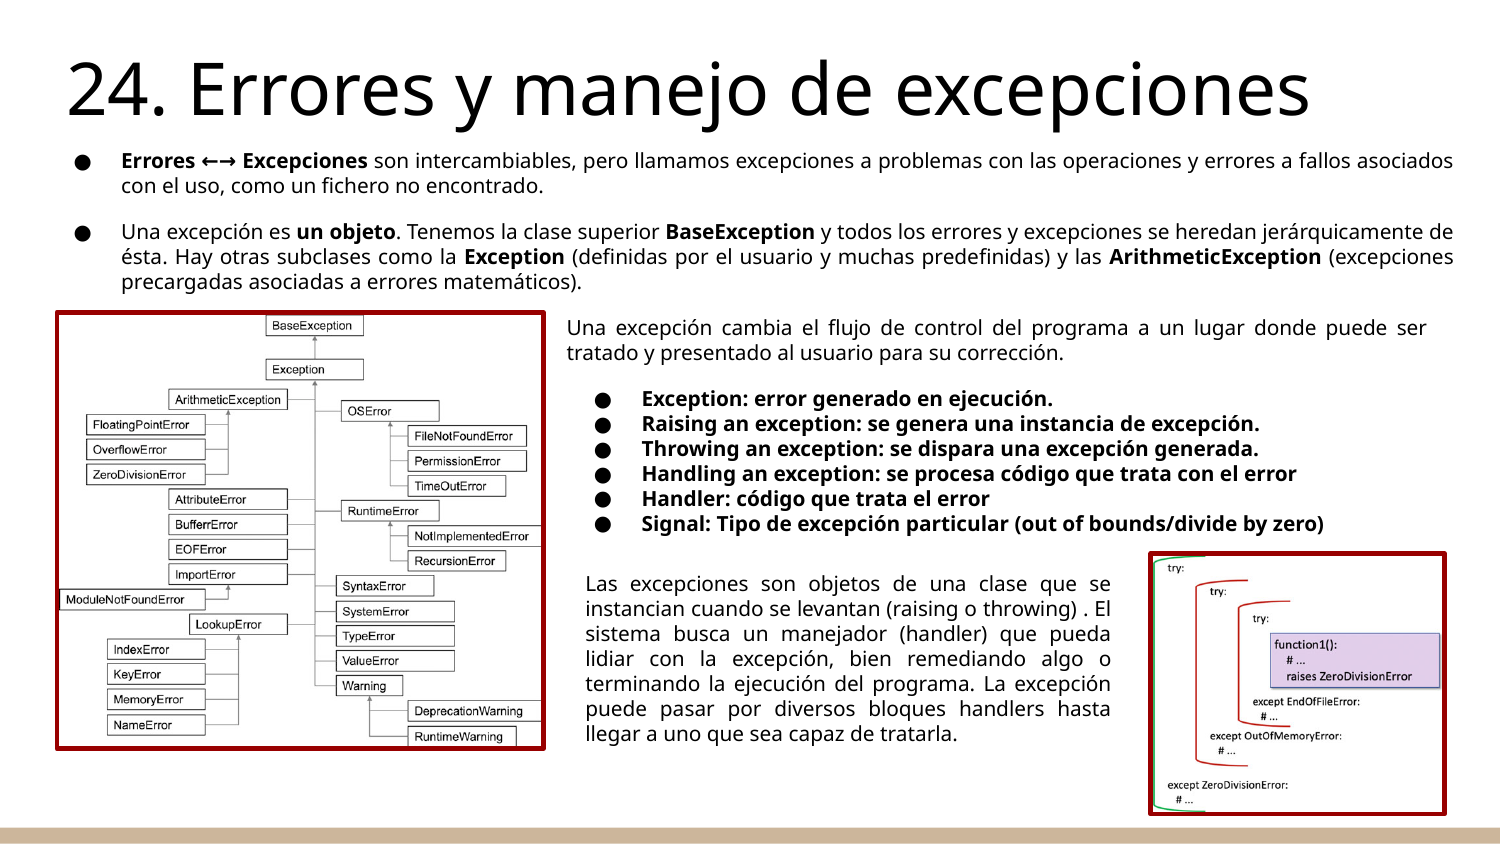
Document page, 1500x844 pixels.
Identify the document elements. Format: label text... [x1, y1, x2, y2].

text_box Errores ←→ Excepciones son intercambiables, pero llamamos excepciones a problemas con las operaciones y errores a fallos asociados con el uso, como un fichero no encontrado. Una excepción es un objeto. Tenemos la clase superior BaseException y todos los errores y excepciones se heredan jerárquicamente de ésta. Hay otras subclases como la Exception (definidas por el usuario y muchas predefinidas) y las ArithmeticException (excepciones precargadas asociadas a errores matemáticos). [31, 145, 1469, 345]
text_box Una excepción cambia el flujo de control del programa a un lugar donde puede ser tratado y presentado al usuario para su corrección. Exception: error generado en ejecución. Raising an exception: se genera una instancia de excepción. Throwing an exception: se dispara una excepción generada. Handling an exception: se procesa código que trata con el error Handler: código que trata el error Signal: Tipo de excepción particular (out of bounds/divide by zero) [551, 314, 1443, 584]
title 24. Errores y manejo de excepciones [51, 8, 1449, 145]
picture [59, 314, 542, 747]
picture [1153, 555, 1443, 812]
text_box Las excepciones son objetos de una clase que se instancian cuando se levantan (raising o throwing) . El sistema busca un manejador (handler) que pueda lidiar con la excepción, bien remediando algo o terminando la ejecución del programa. La excepción puede pasar por diversos bloques handlers hasta llegar a uno que sea capaz de tratarla. [570, 555, 1127, 761]
